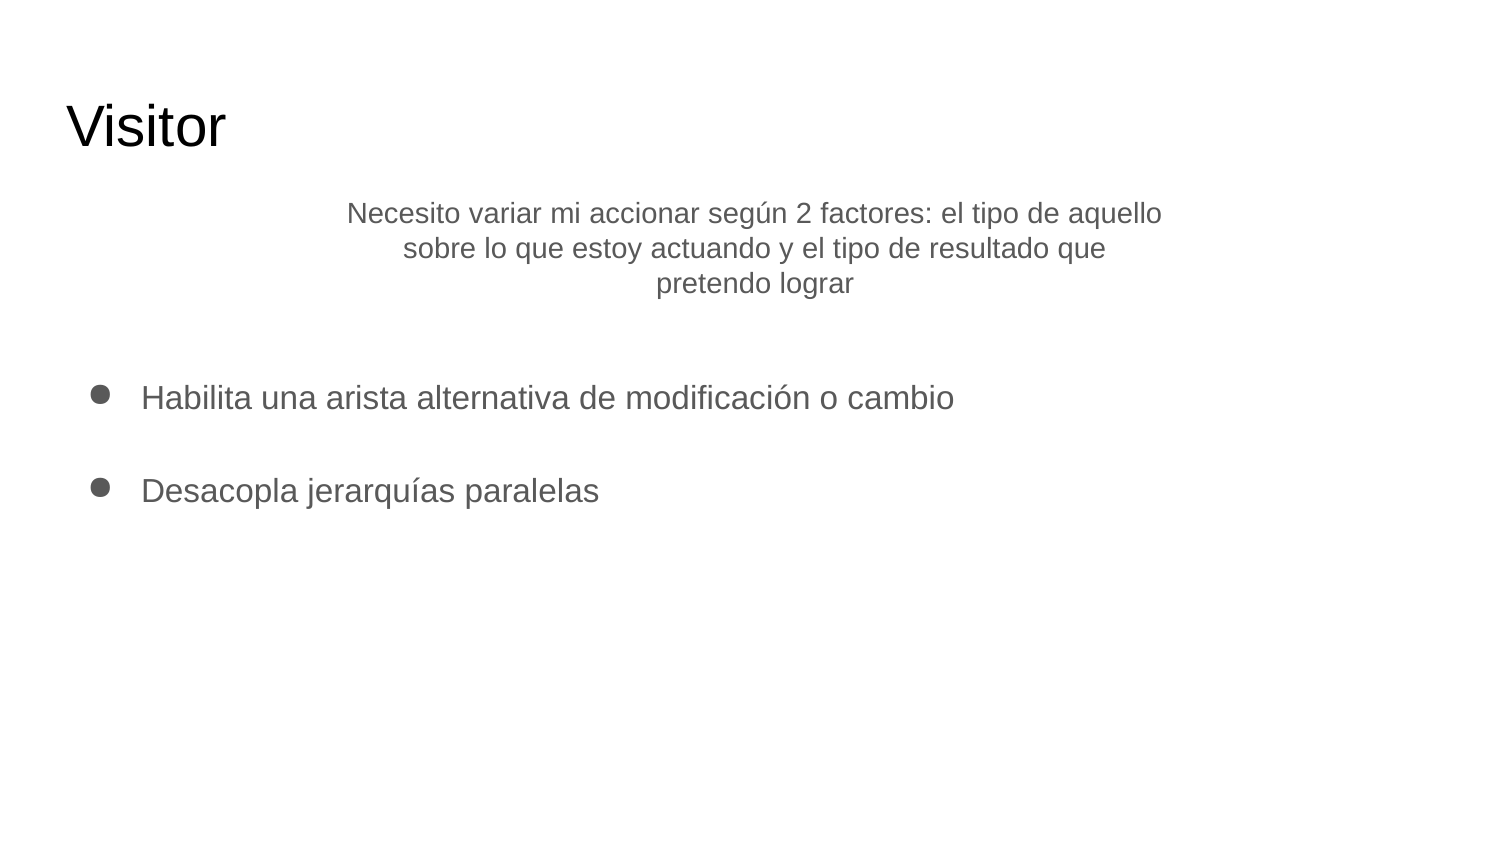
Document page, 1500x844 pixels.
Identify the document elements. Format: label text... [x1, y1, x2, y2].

title Visitor [51, 72, 1449, 167]
list Habilita una arista alternativa de modificación o cambio Desacopla jerarquías paralelas [51, 341, 1449, 602]
text_box Necesito variar mi accionar según 2 factores: el tipo de aquello sobre lo que estoy actuando y el tipo de resultado que pretendo lograr [329, 179, 1181, 342]
